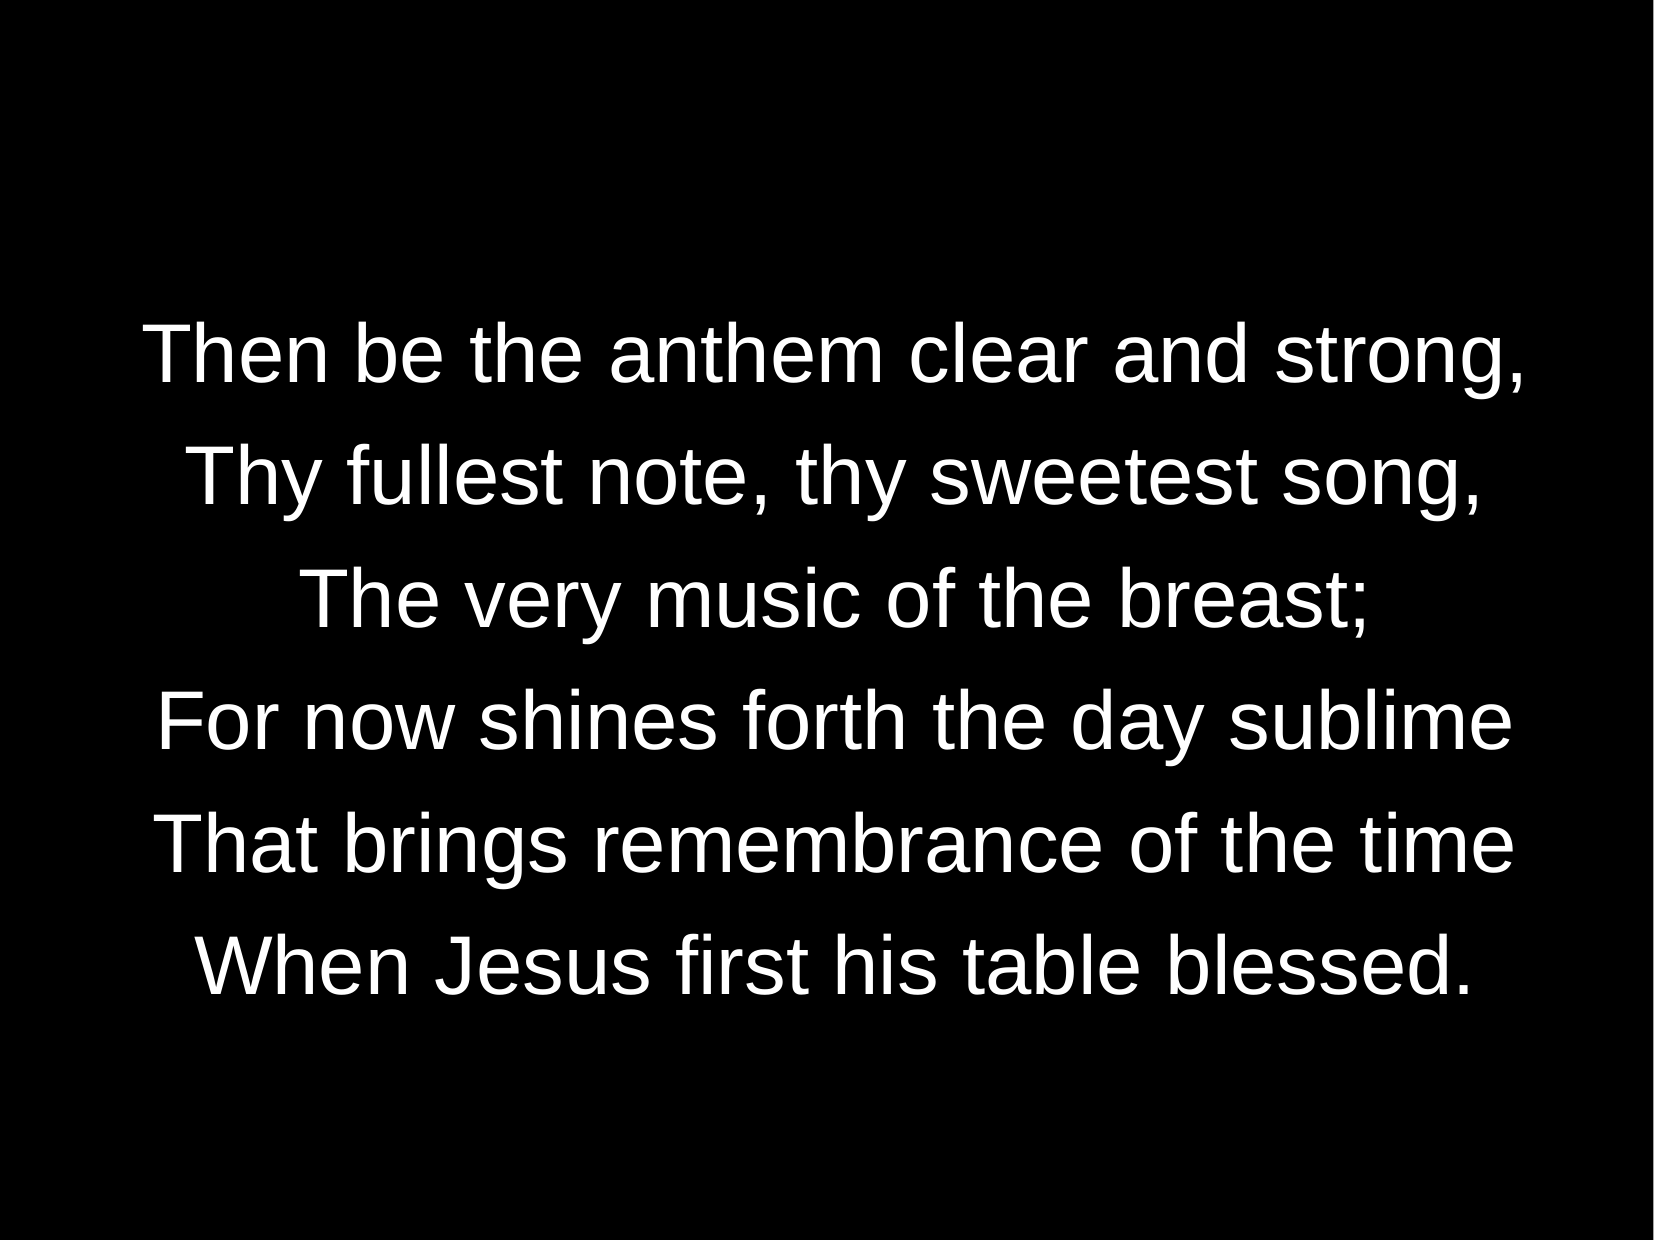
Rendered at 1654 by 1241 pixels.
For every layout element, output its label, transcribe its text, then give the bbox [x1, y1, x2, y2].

list Then be the anthem clear and strong, Thy fullest note, thy sweetest song, The very music of the breast; For now shines forth the day sublime That brings remembrance of the time When Jesus first his table blessed. [0, 307, 1654, 1027]
